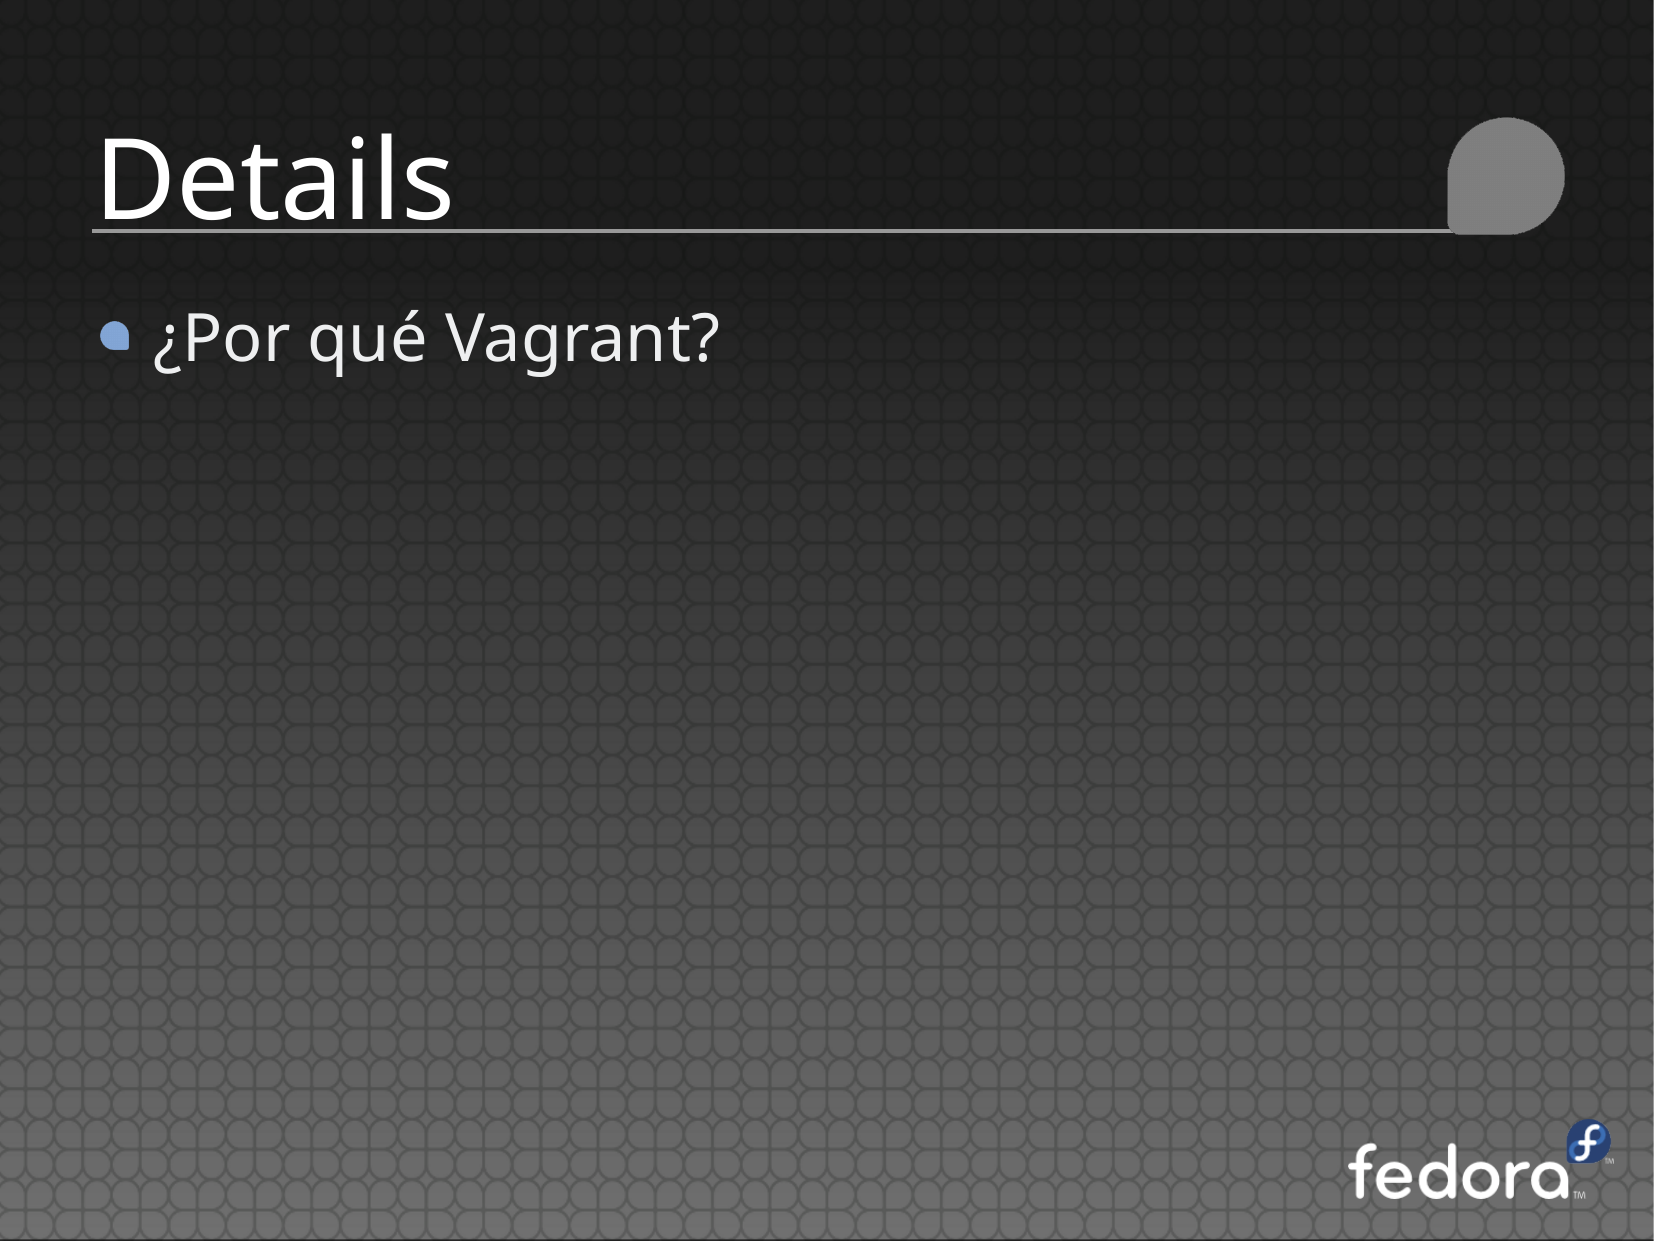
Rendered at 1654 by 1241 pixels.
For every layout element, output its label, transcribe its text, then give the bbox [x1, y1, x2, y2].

title Details [94, 100, 1426, 251]
picture [0, 0, 1654, 1241]
list ¿Por qué Vagrant? [82, 290, 1571, 1094]
